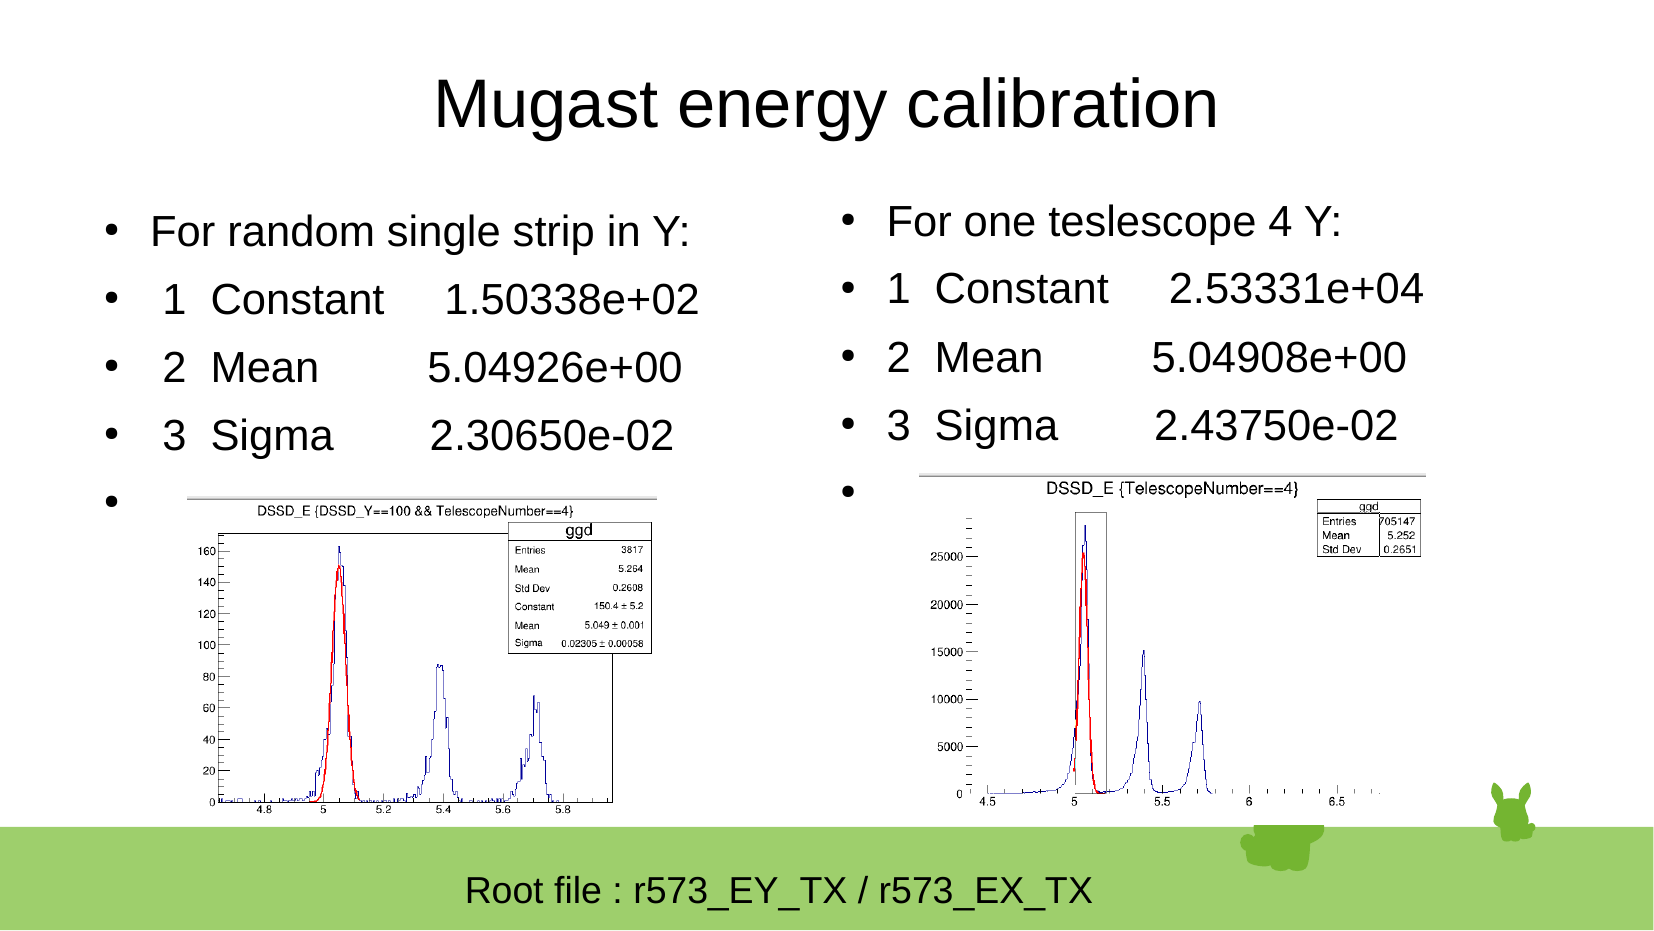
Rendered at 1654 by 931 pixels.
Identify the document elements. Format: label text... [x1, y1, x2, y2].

title Mugast energy calibration [88, 29, 1565, 178]
picture [187, 496, 657, 826]
picture [919, 473, 1426, 826]
list For random single strip in Y: 1 Constant 1.50338e+02 2 Mean 5.04926e+00 3 Sigma 2.30650e-02 [88, 206, 809, 461]
list For one teslescope 4 Y: 1 Constant 2.53331e+04 2 Mean 5.04908e+00 3 Sigma 2.43750e-02 [825, 196, 1546, 451]
text_box Root file : r573_EY_TX / r573_EX_TX [450, 862, 1163, 920]
